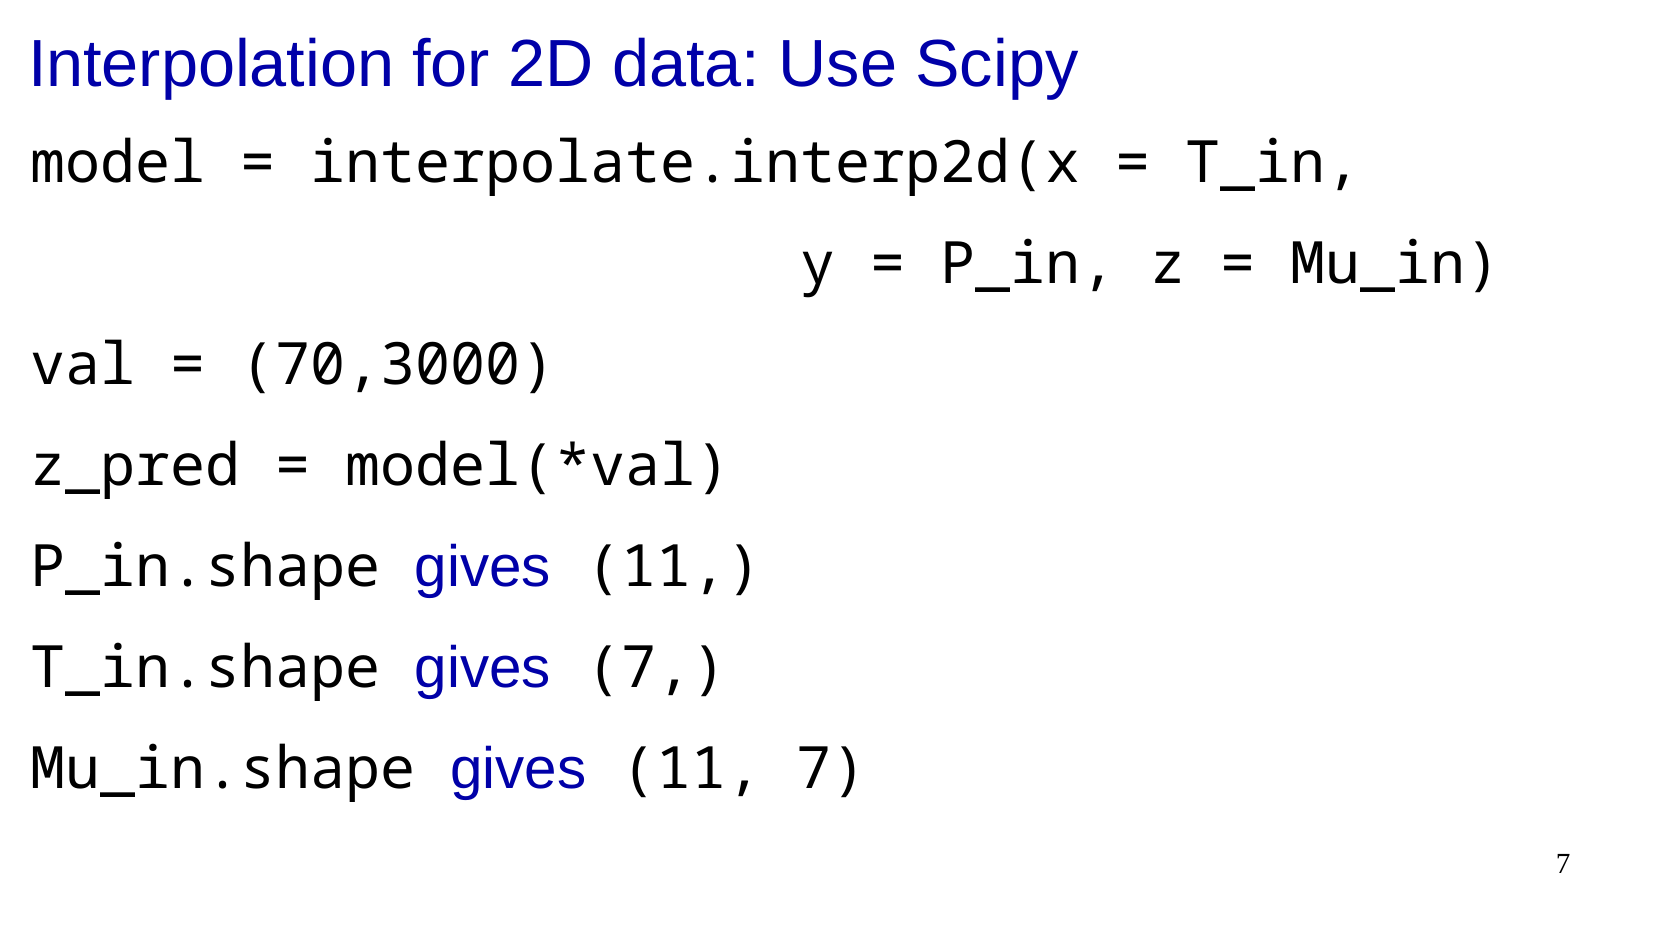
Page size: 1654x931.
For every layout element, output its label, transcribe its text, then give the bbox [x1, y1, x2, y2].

title Interpolation for 2D data: Use Scipy [28, 21, 1626, 106]
list model = interpolate.interp2d(x = T_in, y = P_in, z = Mu_in) val = (70,3000) z_pred = model(*val) P_in.shape gives (11,) T_in.shape gives (7,) Mu_in.shape gives (11, 7) [30, 120, 1645, 916]
